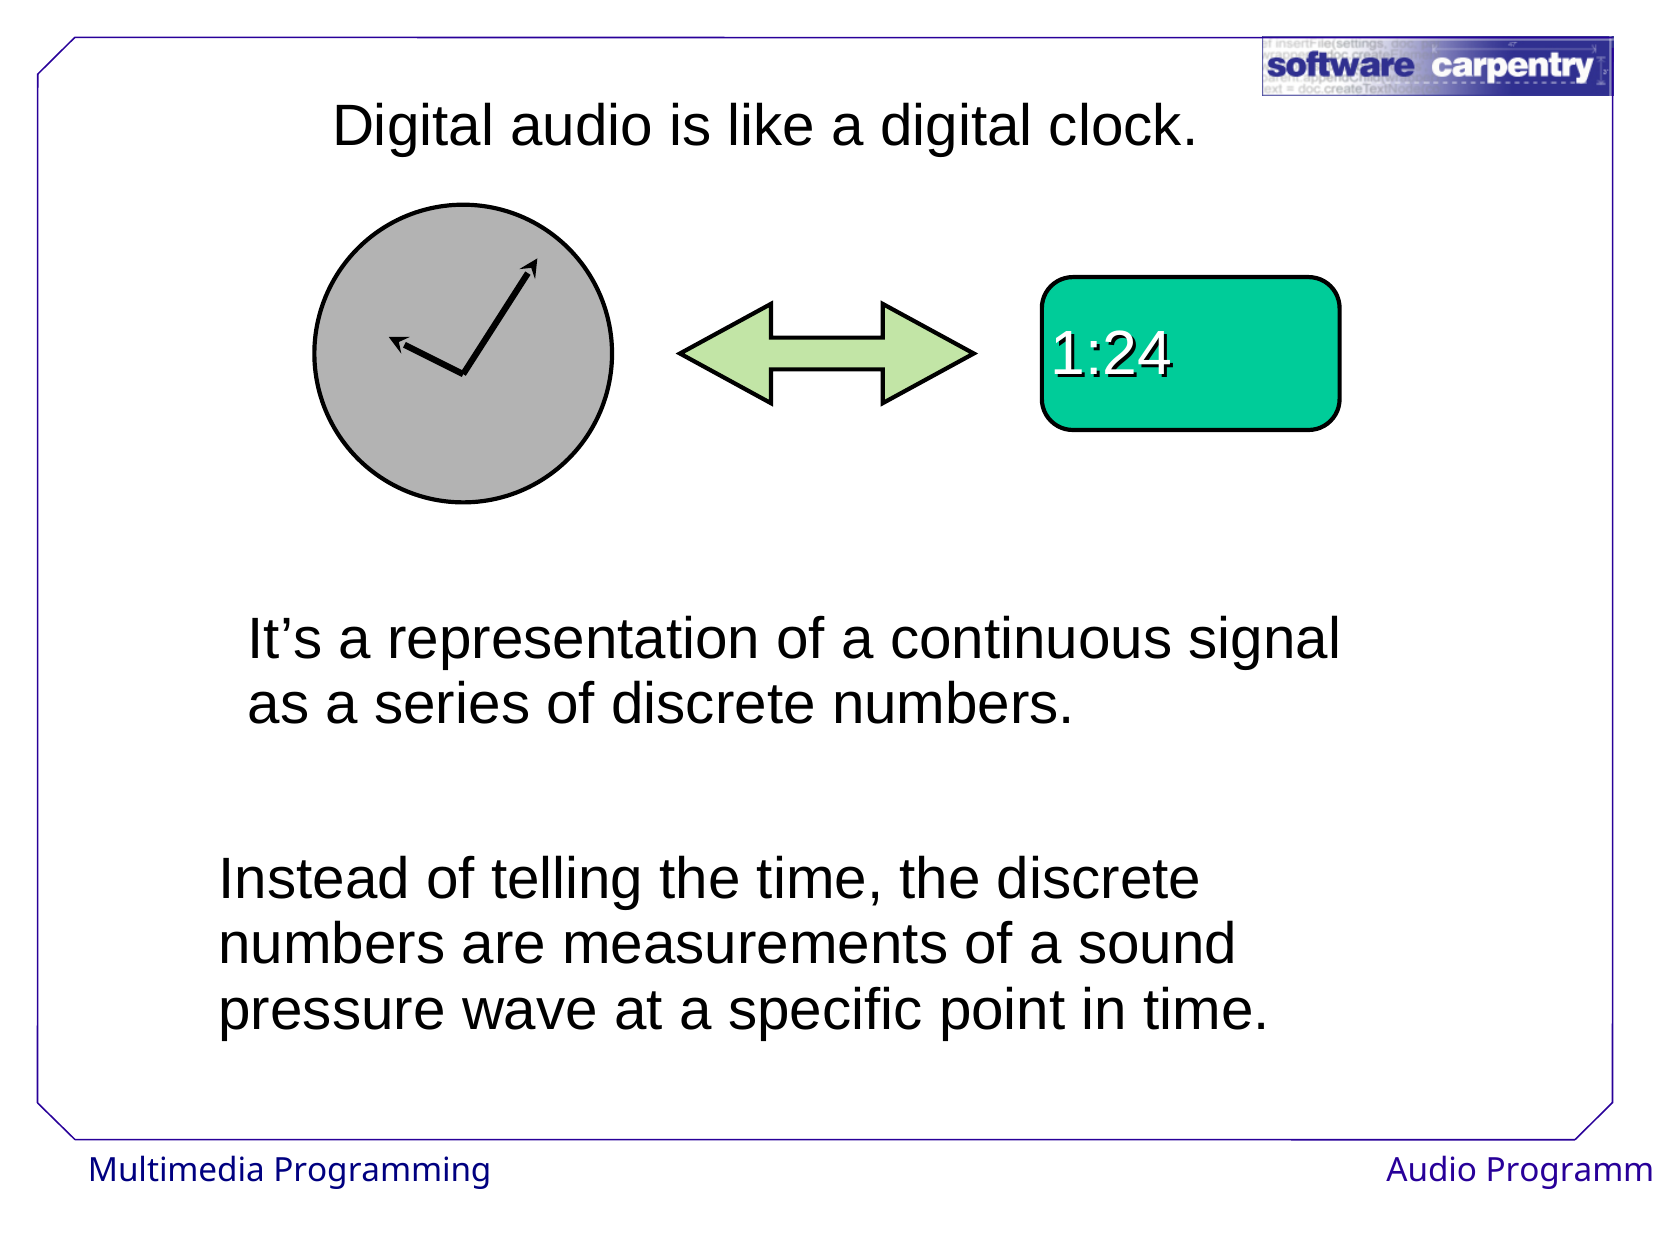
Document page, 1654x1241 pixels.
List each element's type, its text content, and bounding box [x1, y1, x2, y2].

text_box Digital audio is like a digital clock. [332, 93, 1200, 159]
text_box 1:24 [1041, 277, 1340, 430]
text_box It’s a representation of a continuous signal as a series of discrete numbers. [247, 590, 1404, 754]
text_box [679, 303, 974, 404]
picture [1262, 36, 1614, 96]
text_box [314, 204, 613, 503]
text_box Instead of telling the time, the discrete numbers are measurements of a sound pressure wave at a specific point in time. [218, 824, 1435, 1065]
